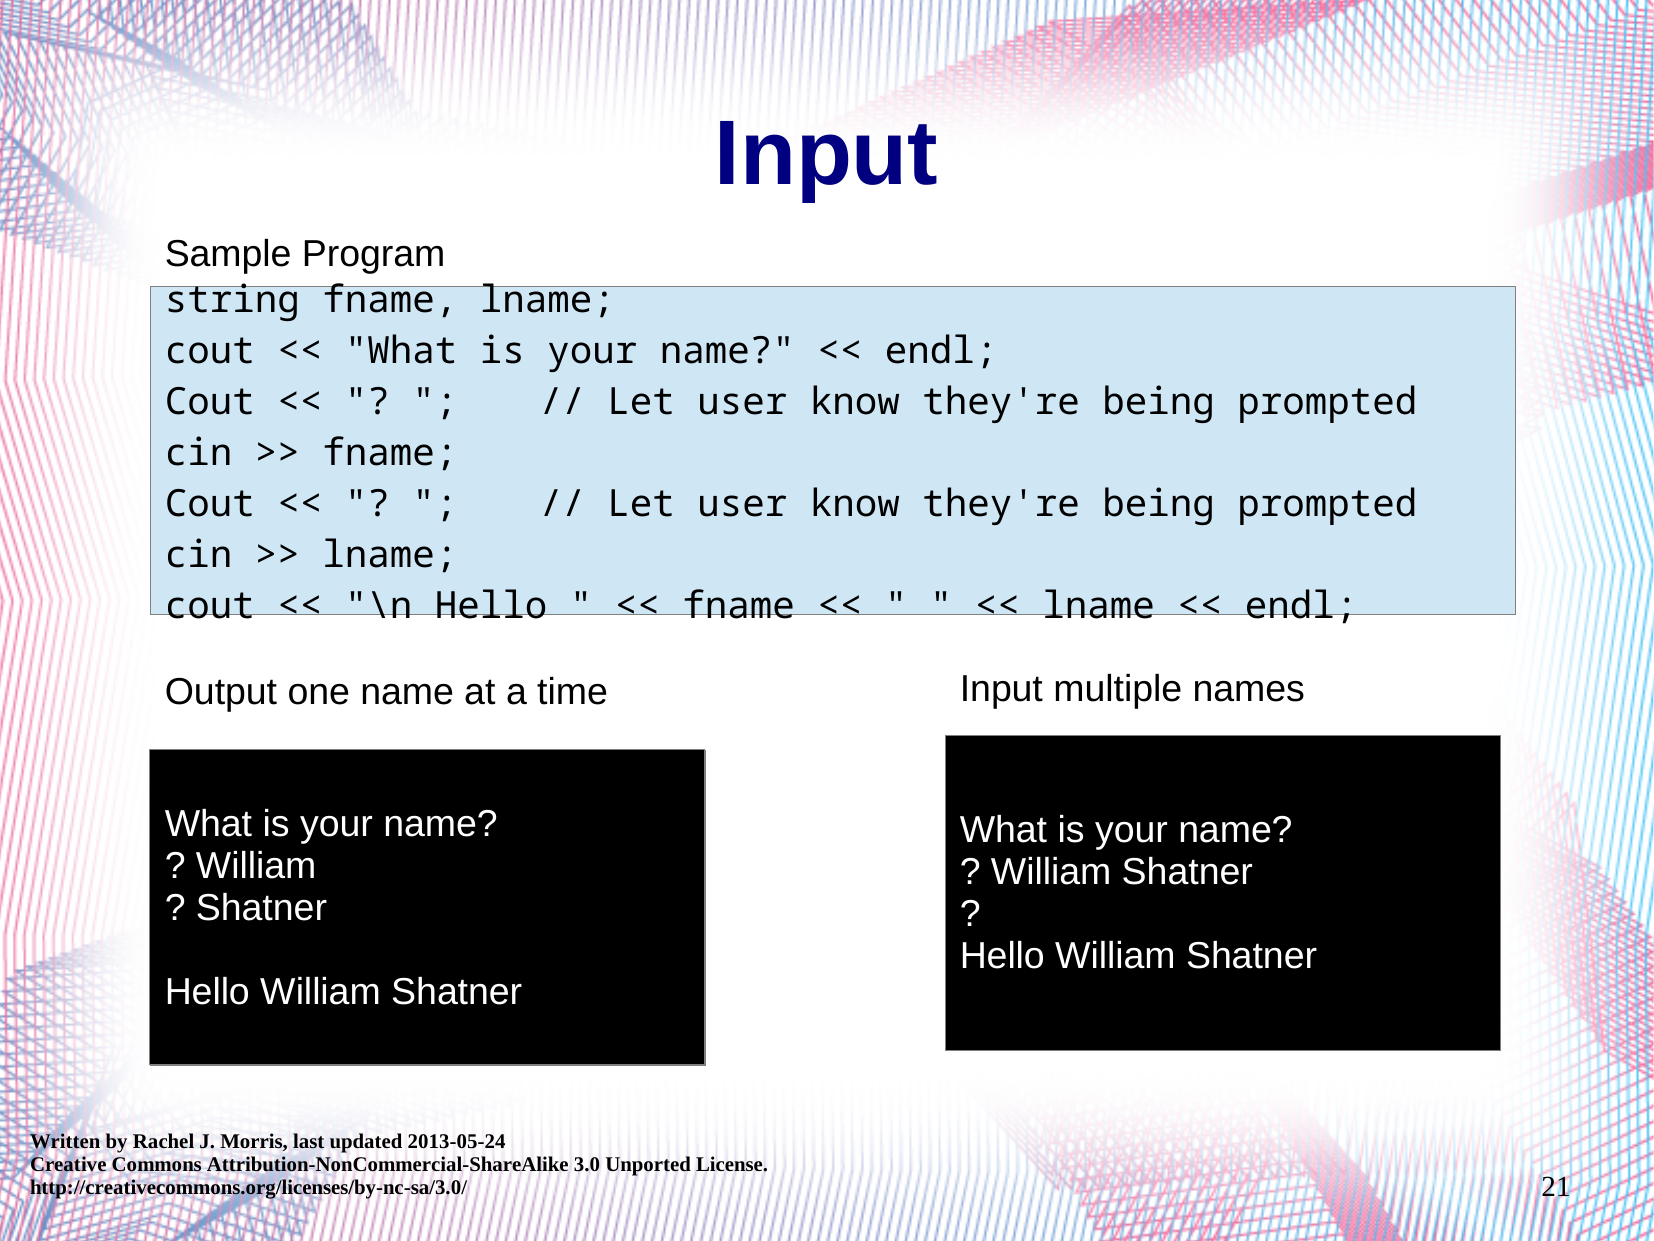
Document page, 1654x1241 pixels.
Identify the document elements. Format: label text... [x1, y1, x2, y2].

text_box Input multiple names [945, 660, 1501, 717]
text_box Sample Program [150, 225, 676, 282]
text_box What is your name? ? William Shatner ? Hello William Shatner [945, 735, 1501, 1051]
text_box Output one name at a time [150, 663, 706, 721]
title Input [82, 49, 1571, 257]
text_box What is your name? ? William ? Shatner Hello William Shatner [149, 749, 705, 1065]
picture [0, 0, 1654, 1241]
text_box string fname, lname; cout << "What is your name?" << endl; Cout << "? "; // Let user know they're being prompted cin >> fname; Cout << "? "; // Let user know they're being prompted cin >> lname; cout << "\n Hello " << fname << " " << lname << endl; [150, 286, 1516, 615]
